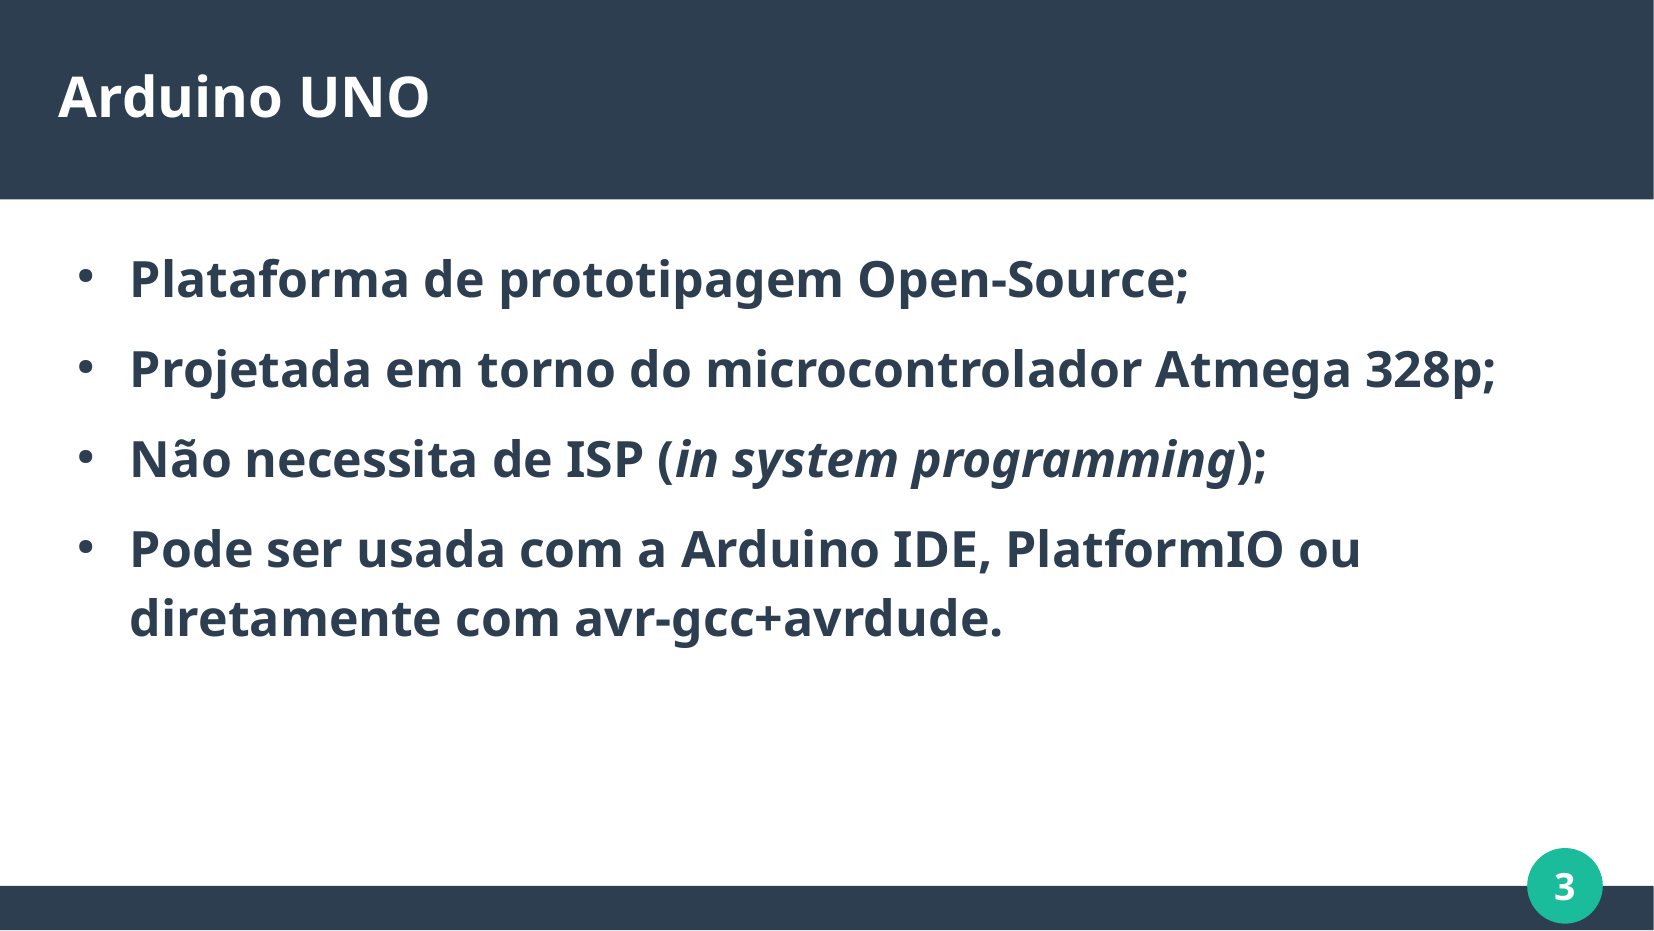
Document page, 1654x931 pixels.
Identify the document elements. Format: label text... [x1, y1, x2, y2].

title Arduino UNO [59, 37, 1595, 155]
list Plataforma de prototipagem Open-Source; Projetada em torno do microcontrolador Atmega 328p; Não necessita de ISP (in system programming); Pode ser usada com a Arduino IDE, PlatformIO ou diretamente com avr-gcc+avrdude. [59, 243, 1595, 864]
